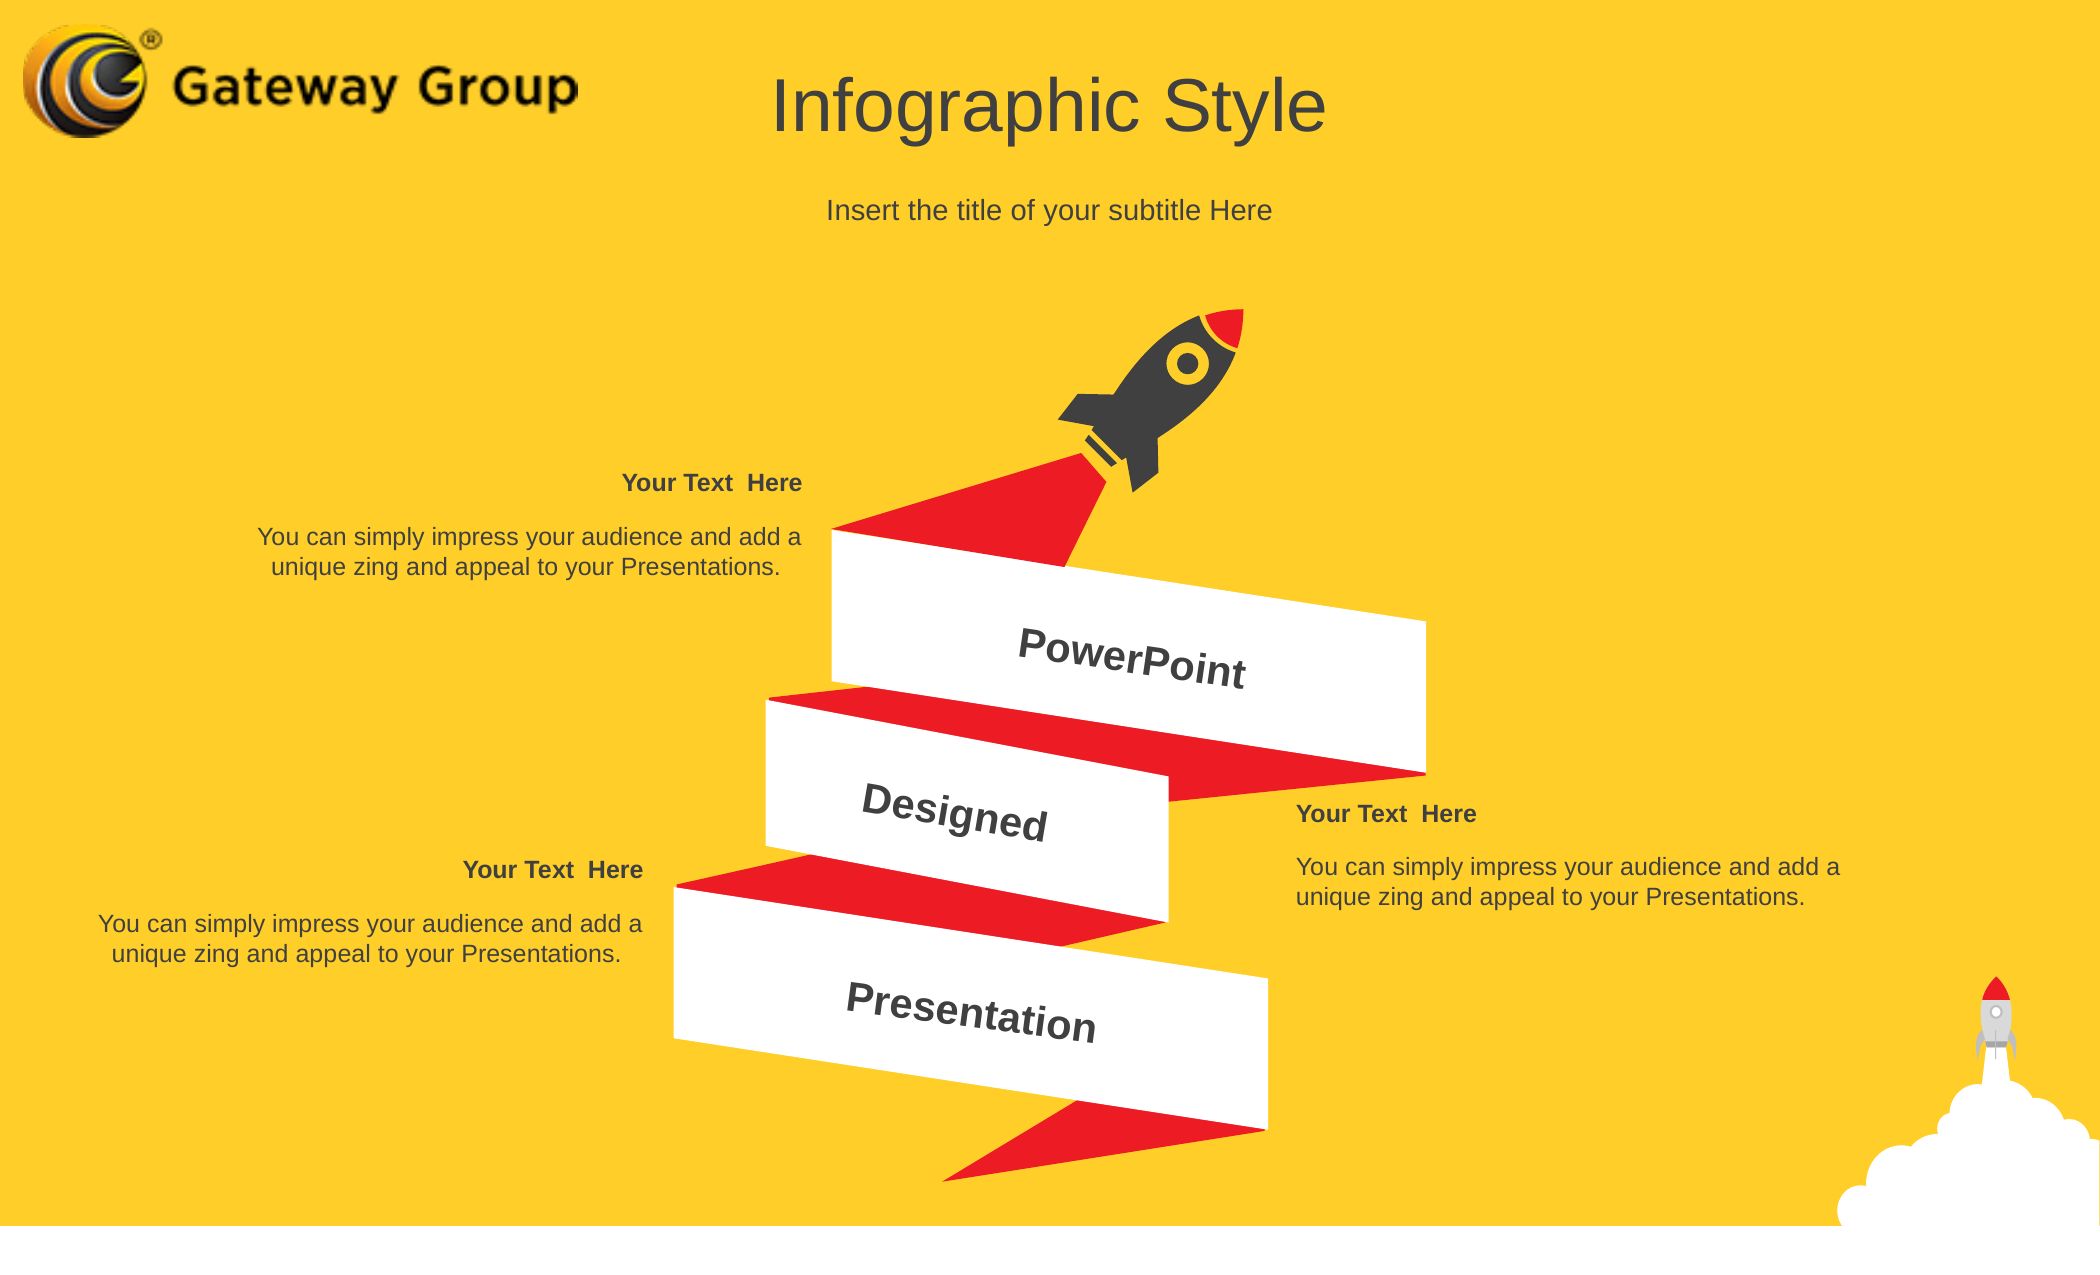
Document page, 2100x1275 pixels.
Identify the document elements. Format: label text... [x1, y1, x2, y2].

text_box Designed [736, 707, 1176, 910]
text_box PowerPoint [914, 558, 1352, 751]
text_box Your Text Here [234, 458, 818, 504]
text_box Presentation [752, 914, 1193, 1103]
text_box Your Text Here [75, 846, 659, 891]
text_box You can simply impress your audience and add a unique zing and appeal to your Presentations. [75, 900, 659, 975]
text_box You can simply impress your audience and add a unique zing and appeal to your Presentations. [234, 512, 818, 588]
text_box Your Text Here [1281, 789, 1865, 835]
text_box Insert the title of your subtitle Here [0, 172, 2100, 245]
text_box [765, 452, 1427, 802]
text_box [673, 824, 1269, 1182]
text_box [1057, 315, 1236, 493]
text_box You can simply impress your audience and add a unique zing and appeal to your Presentations. [1281, 843, 1865, 919]
text_box Infographic Style [0, 30, 2100, 172]
text_box [1084, 434, 1118, 467]
text_box [1205, 309, 1244, 349]
picture [23, 24, 578, 138]
